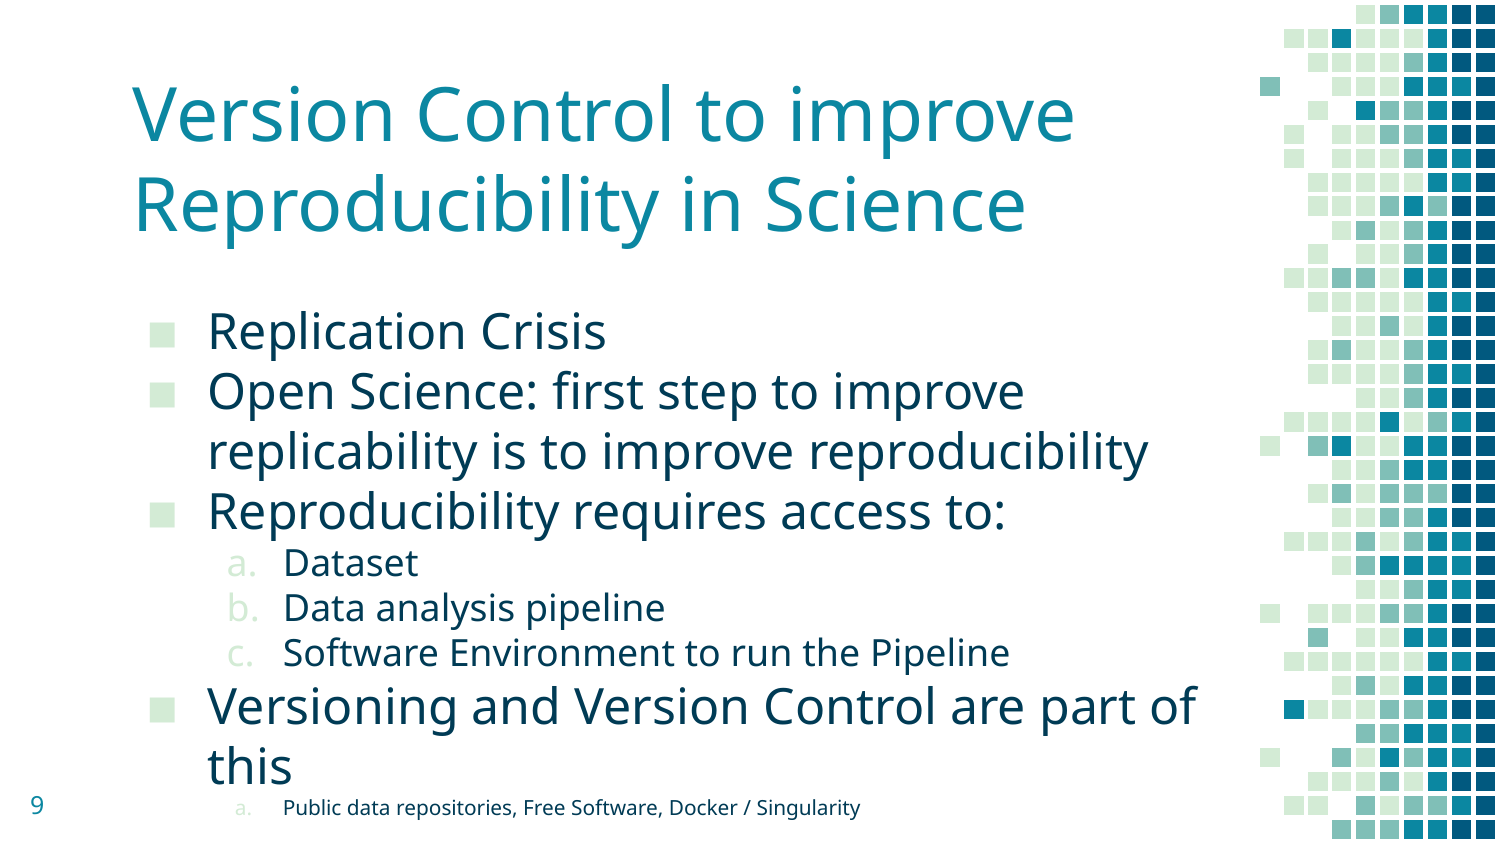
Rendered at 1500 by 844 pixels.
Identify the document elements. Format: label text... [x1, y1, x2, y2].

title Version Control to improve Reproducibility in Science [117, 121, 1227, 262]
slide_number <number> [15, 774, 105, 839]
list Replication Crisis Open Science: first step to improve replicability is to improve reproducibility Reproducibility requires access to: Dataset Data analysis pipeline Software Environment to run the Pipeline Versioning and Version Control are part of this Public data repositories, Free Software, Docker / Singularity [117, 284, 1227, 774]
